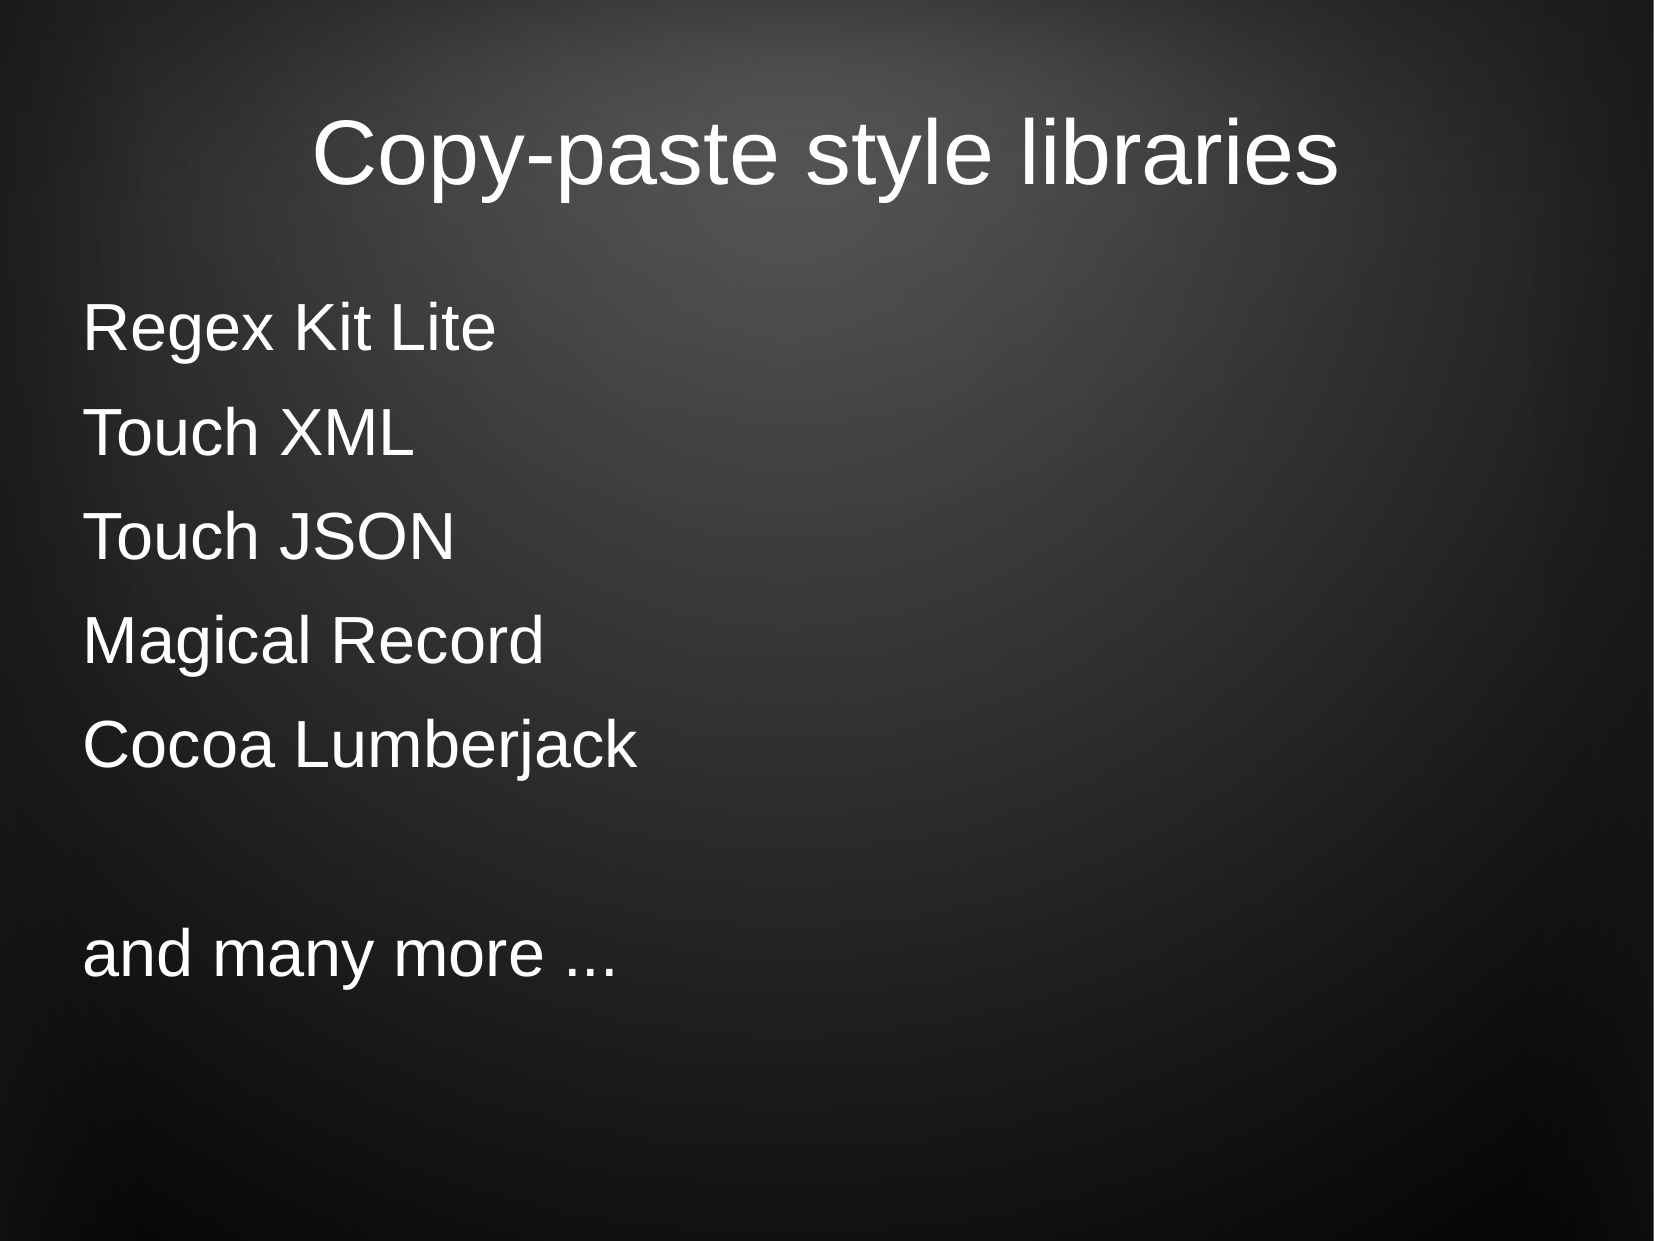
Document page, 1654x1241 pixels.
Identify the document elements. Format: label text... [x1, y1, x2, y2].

picture [0, 0, 1654, 1241]
title Copy-paste style libraries [82, 49, 1571, 257]
list Regex Kit Lite Touch XML Touch JSON Magical Record Cocoa Lumberjack and many more ... [82, 290, 1571, 1109]
